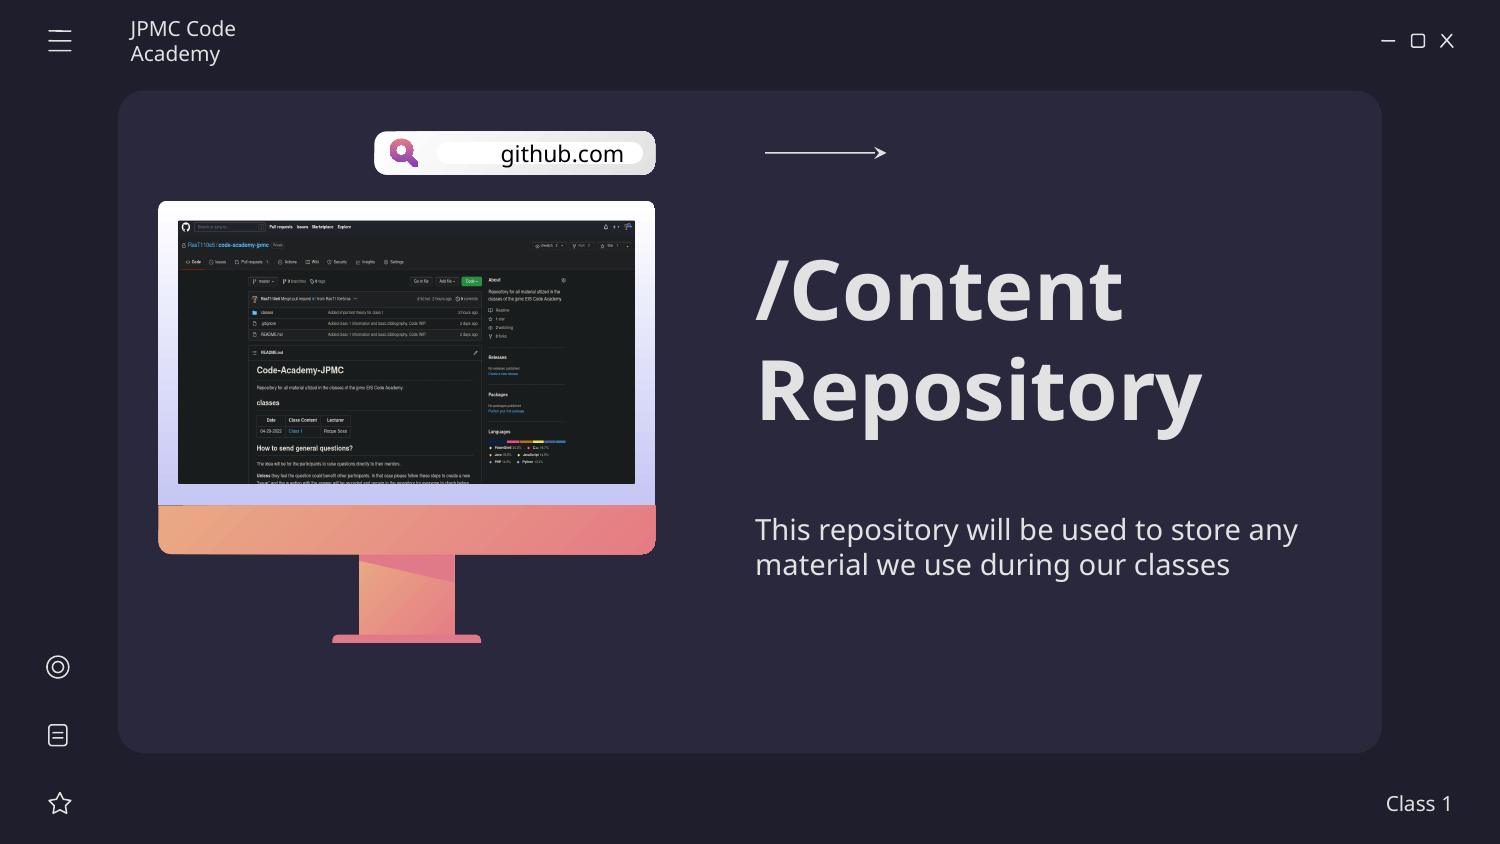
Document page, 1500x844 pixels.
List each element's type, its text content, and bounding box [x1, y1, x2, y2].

text_box [158, 200, 656, 643]
text_box [374, 131, 656, 175]
subtitle Class 1 [1278, 780, 1453, 826]
picture [178, 221, 635, 484]
text_box github.com [436, 142, 643, 164]
subtitle This repository will be used to store any material we use during our classes [740, 461, 1363, 632]
title /Content Repository [740, 212, 1363, 461]
subtitle JPMC Code Academy [130, 18, 306, 64]
